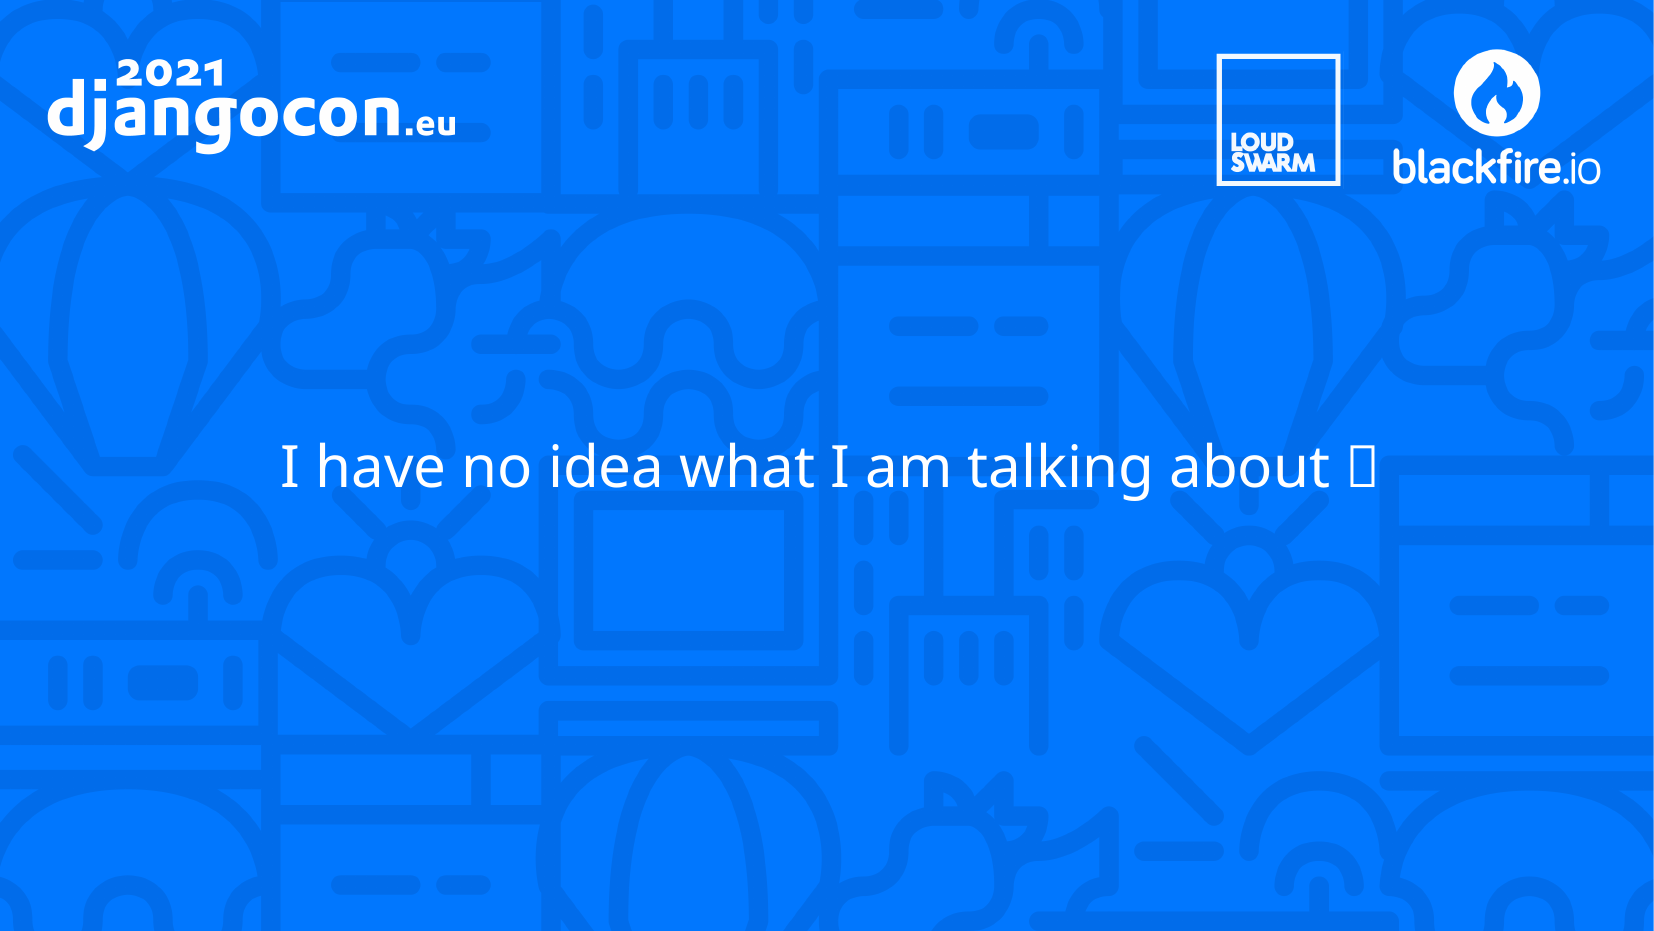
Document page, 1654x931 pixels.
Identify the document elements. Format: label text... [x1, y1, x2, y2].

picture [0, 0, 1654, 931]
subtitle I have no idea what I am talking about 🤪 [86, 105, 1576, 826]
